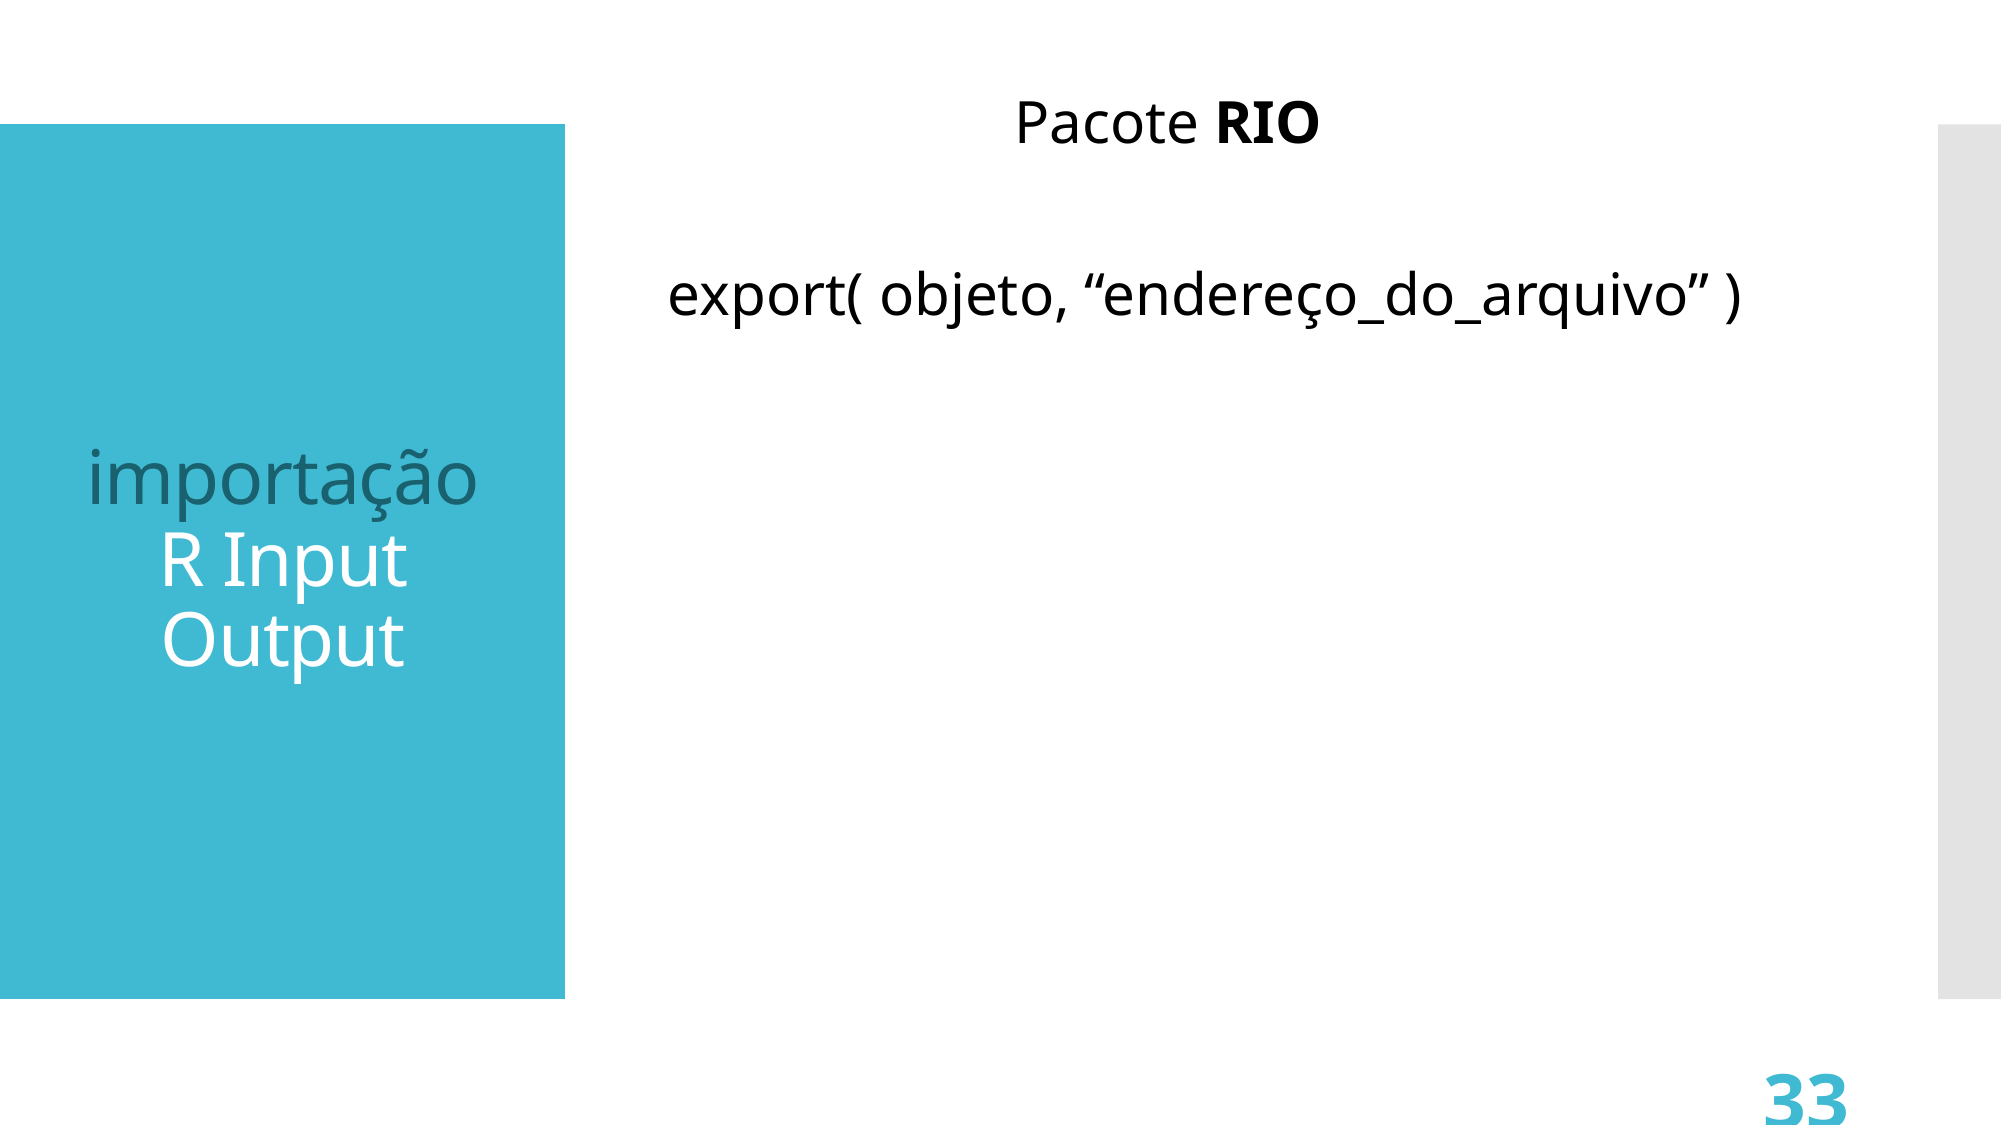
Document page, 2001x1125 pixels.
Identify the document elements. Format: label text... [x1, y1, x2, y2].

text_box Pacote RIO [999, 78, 1308, 164]
title importação R Input Output [41, 184, 526, 940]
text_box [1748, 1045, 2000, 1106]
text_box export( objeto, “endereço_do_arquivo” ) [652, 249, 1662, 336]
